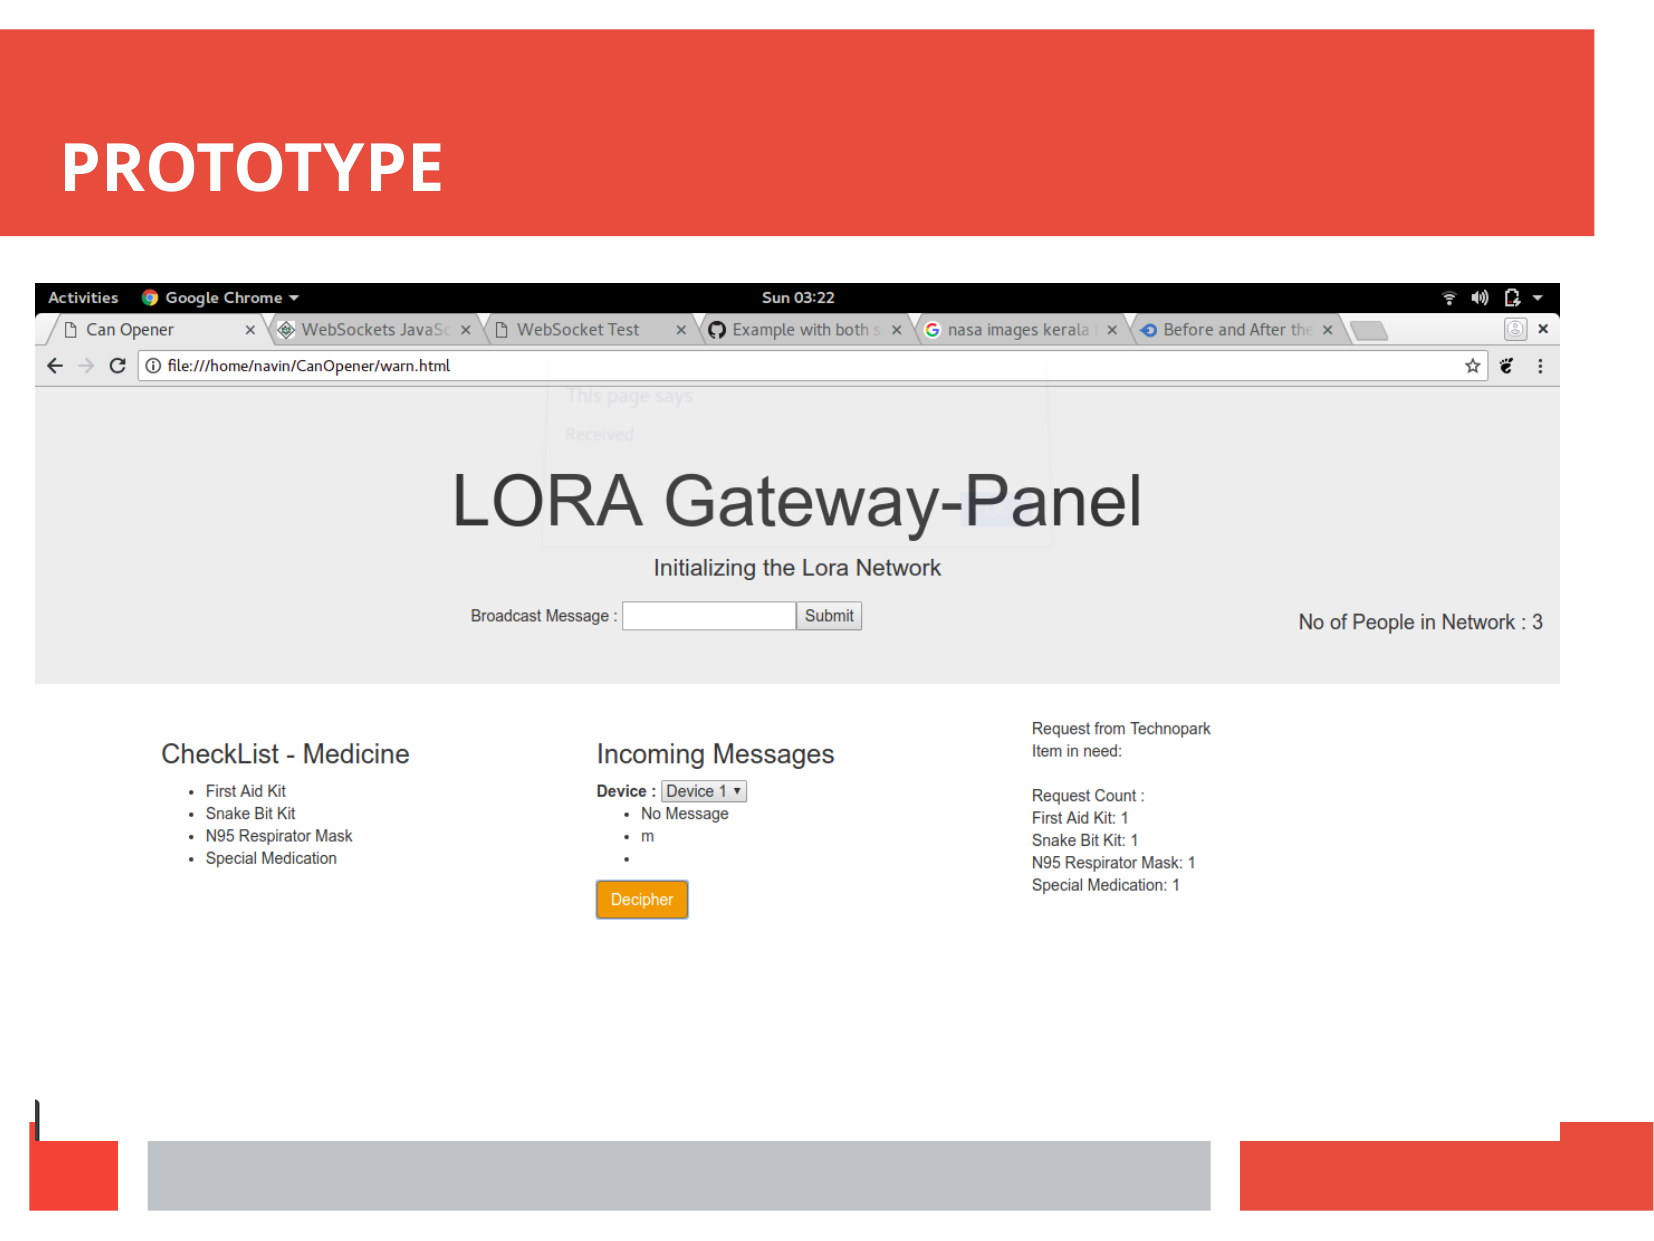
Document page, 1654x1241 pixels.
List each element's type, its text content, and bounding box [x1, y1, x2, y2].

title PROTOTYPE [59, 59, 1595, 207]
picture [35, 283, 1560, 1141]
